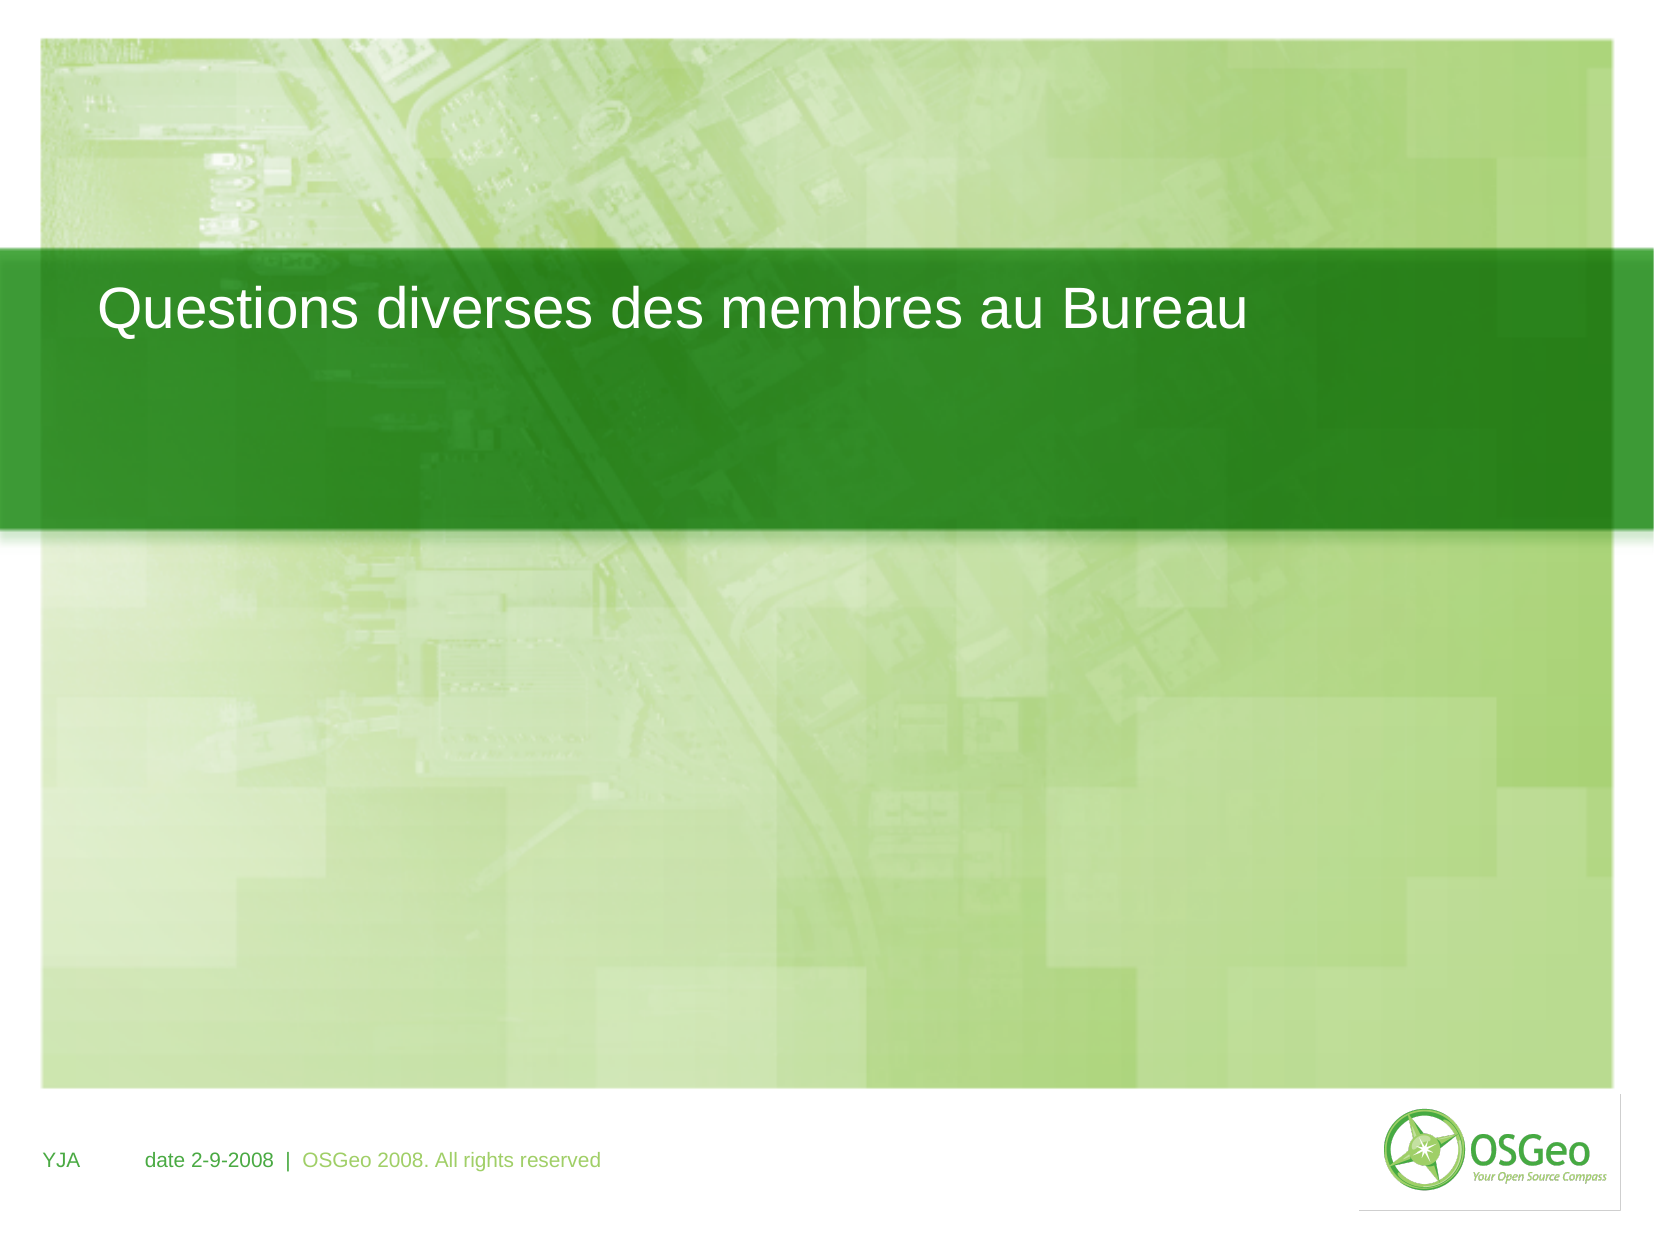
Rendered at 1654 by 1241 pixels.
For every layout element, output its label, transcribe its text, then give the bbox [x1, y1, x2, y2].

text_box Questions diverses des membres au Bureau [82, 268, 1530, 476]
picture [0, 1, 1654, 1241]
